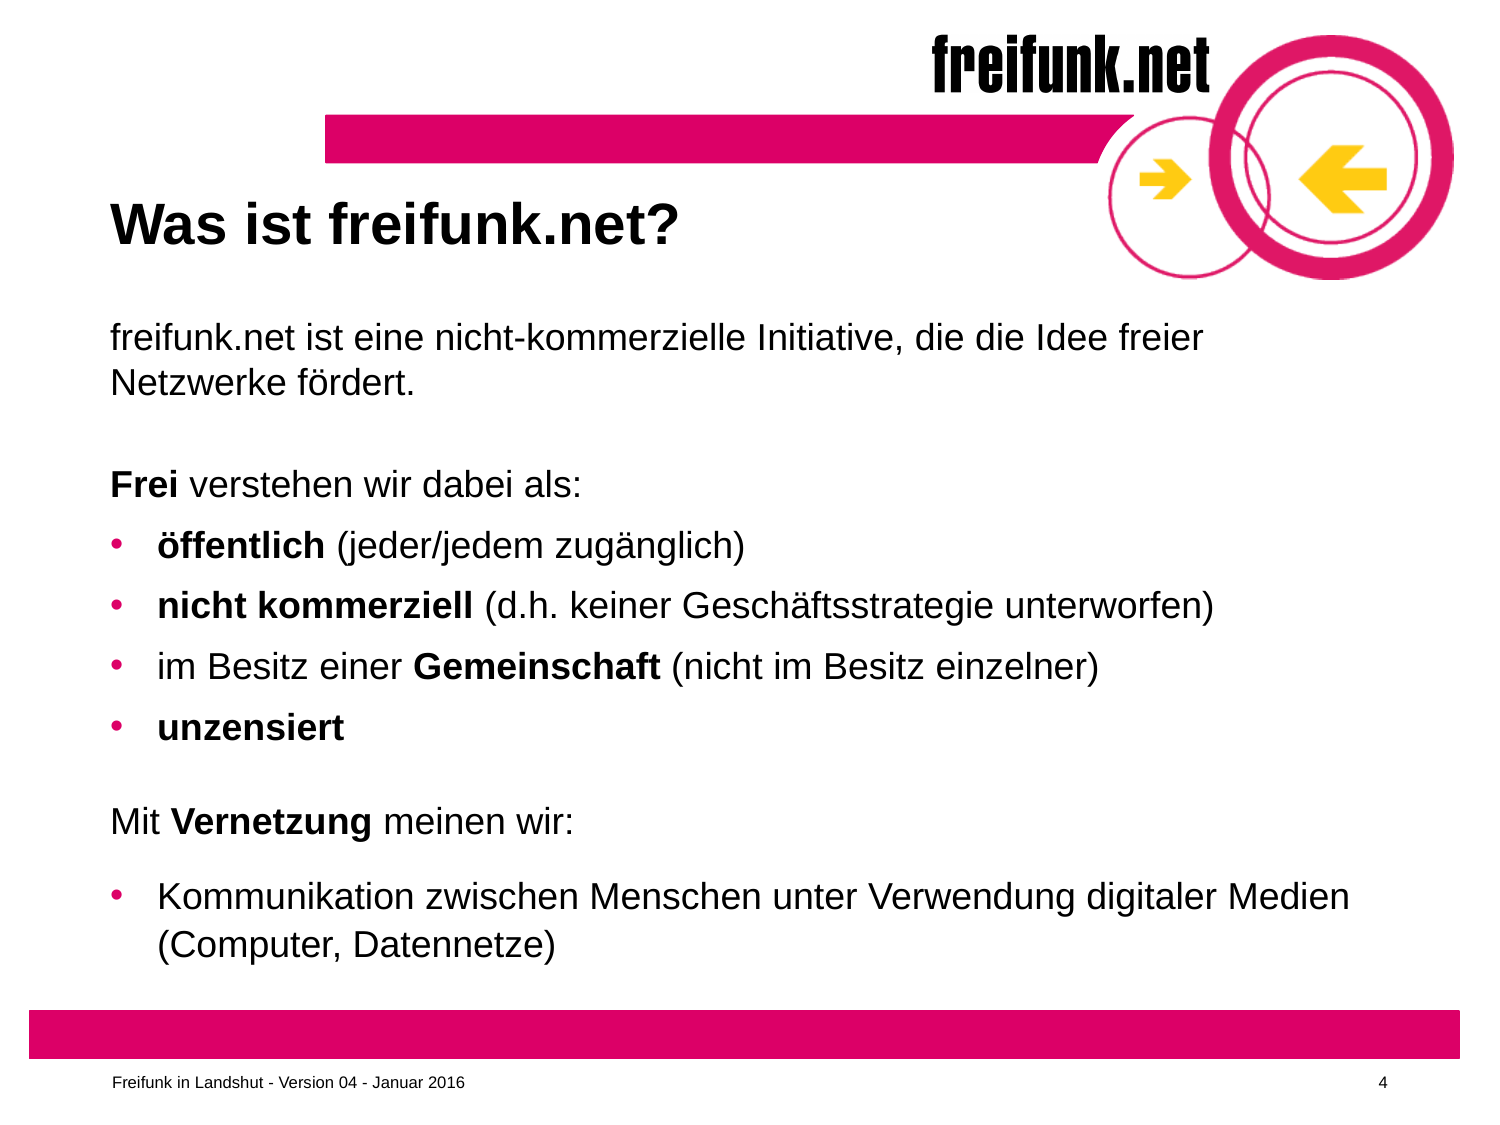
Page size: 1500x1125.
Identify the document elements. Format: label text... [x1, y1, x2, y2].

list freifunk.net ist eine nicht-kommerzielle Initiative, die die Idee freier Netzwerke fördert. Frei verstehen wir dabei als: öffentlich (jeder/jedem zugänglich) nicht kommerziell (d.h. keiner Geschäftsstrategie unterworfen) im Besitz einer Gemeinschaft (nicht im Besitz einzelner) unzensiert Mit Vernetzung meinen wir: Kommunikation zwischen Menschen unter Verwendung digitaler Medien (Computer, Datennetze) [110, 312, 1392, 1000]
title Was ist freifunk.net? [110, 160, 1093, 282]
picture [932, 34, 1454, 280]
footer Freifunk in Landshut - Version 04 - Januar 2016 [112, 1058, 1090, 1106]
slide_number <Foliennummer> [1107, 1058, 1388, 1106]
